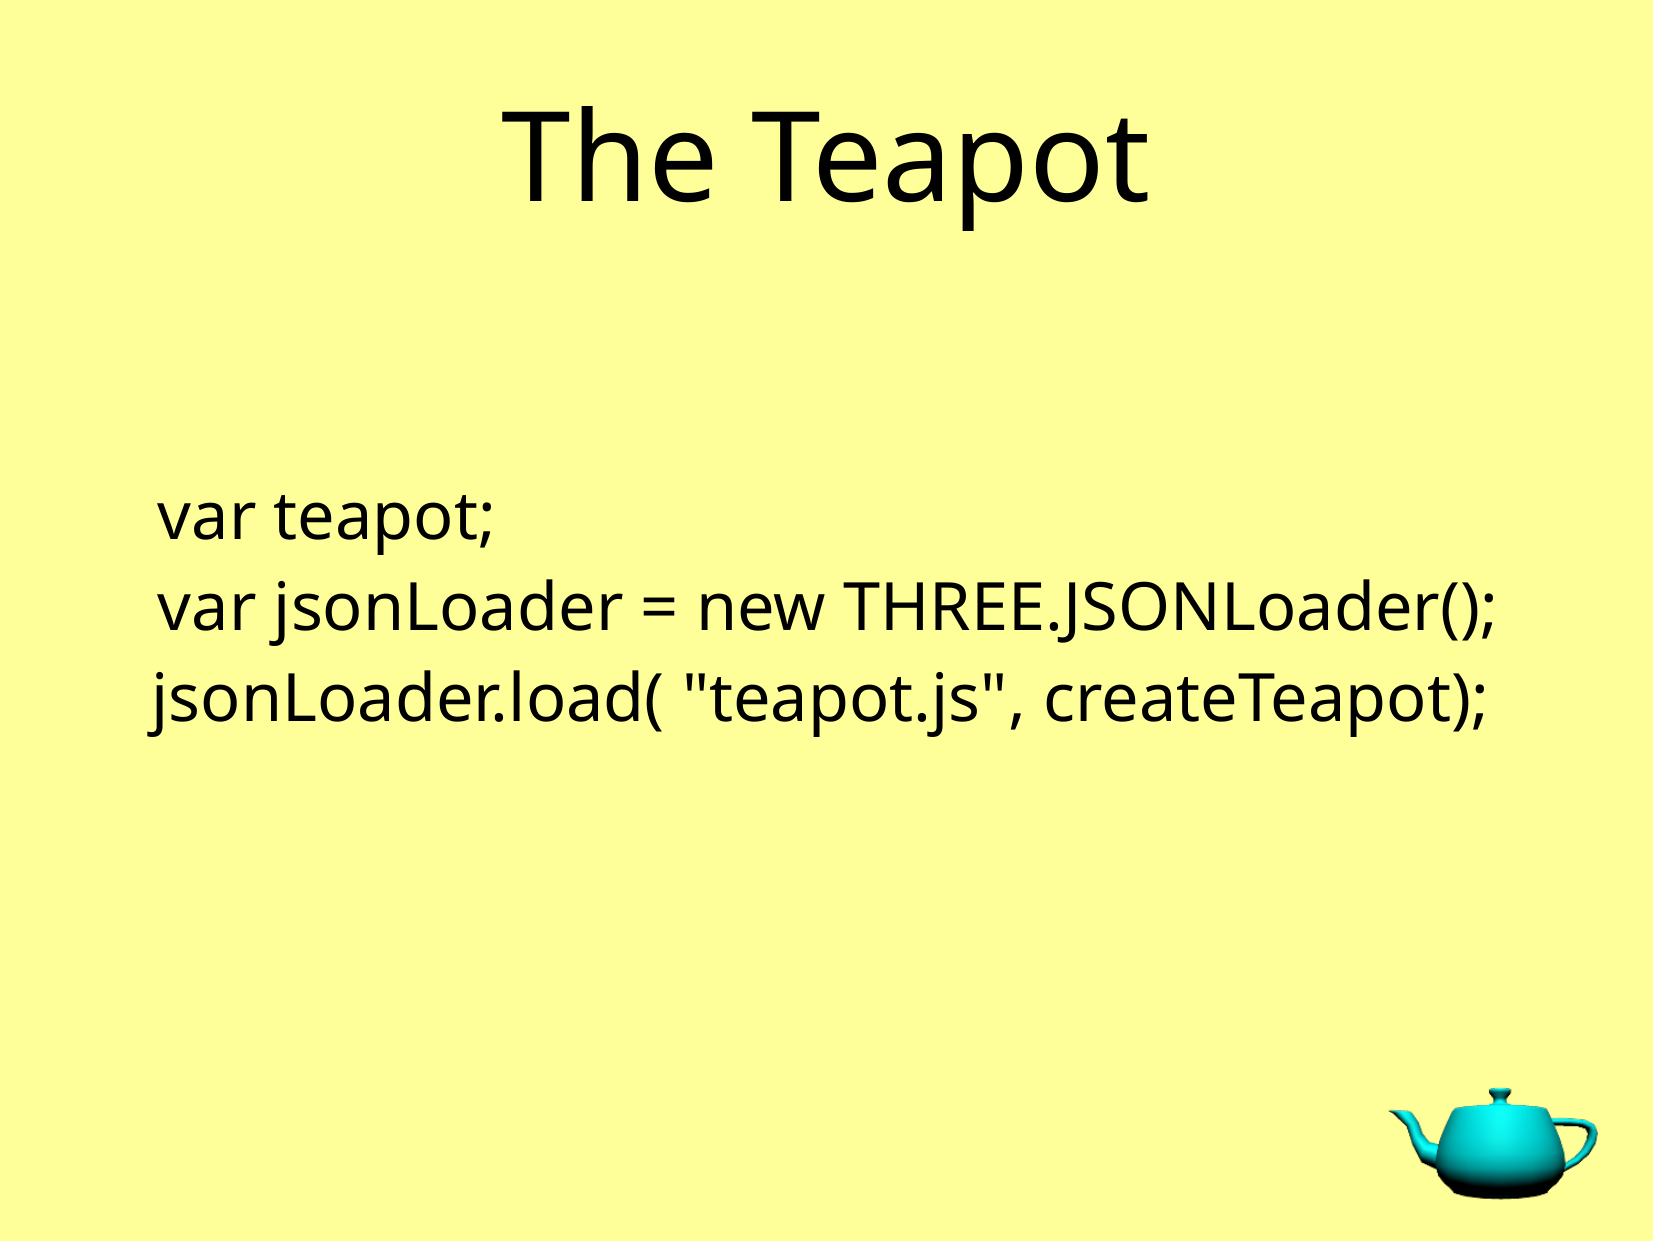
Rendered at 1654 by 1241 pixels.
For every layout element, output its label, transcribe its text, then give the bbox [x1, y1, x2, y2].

title The Teapot [82, 49, 1571, 257]
subtitle var teapot; var jsonLoader = new THREE.JSONLoader(); jsonLoader.load( "teapot.js", createTeapot); [82, 290, 1571, 1010]
picture [1387, 1085, 1600, 1201]
